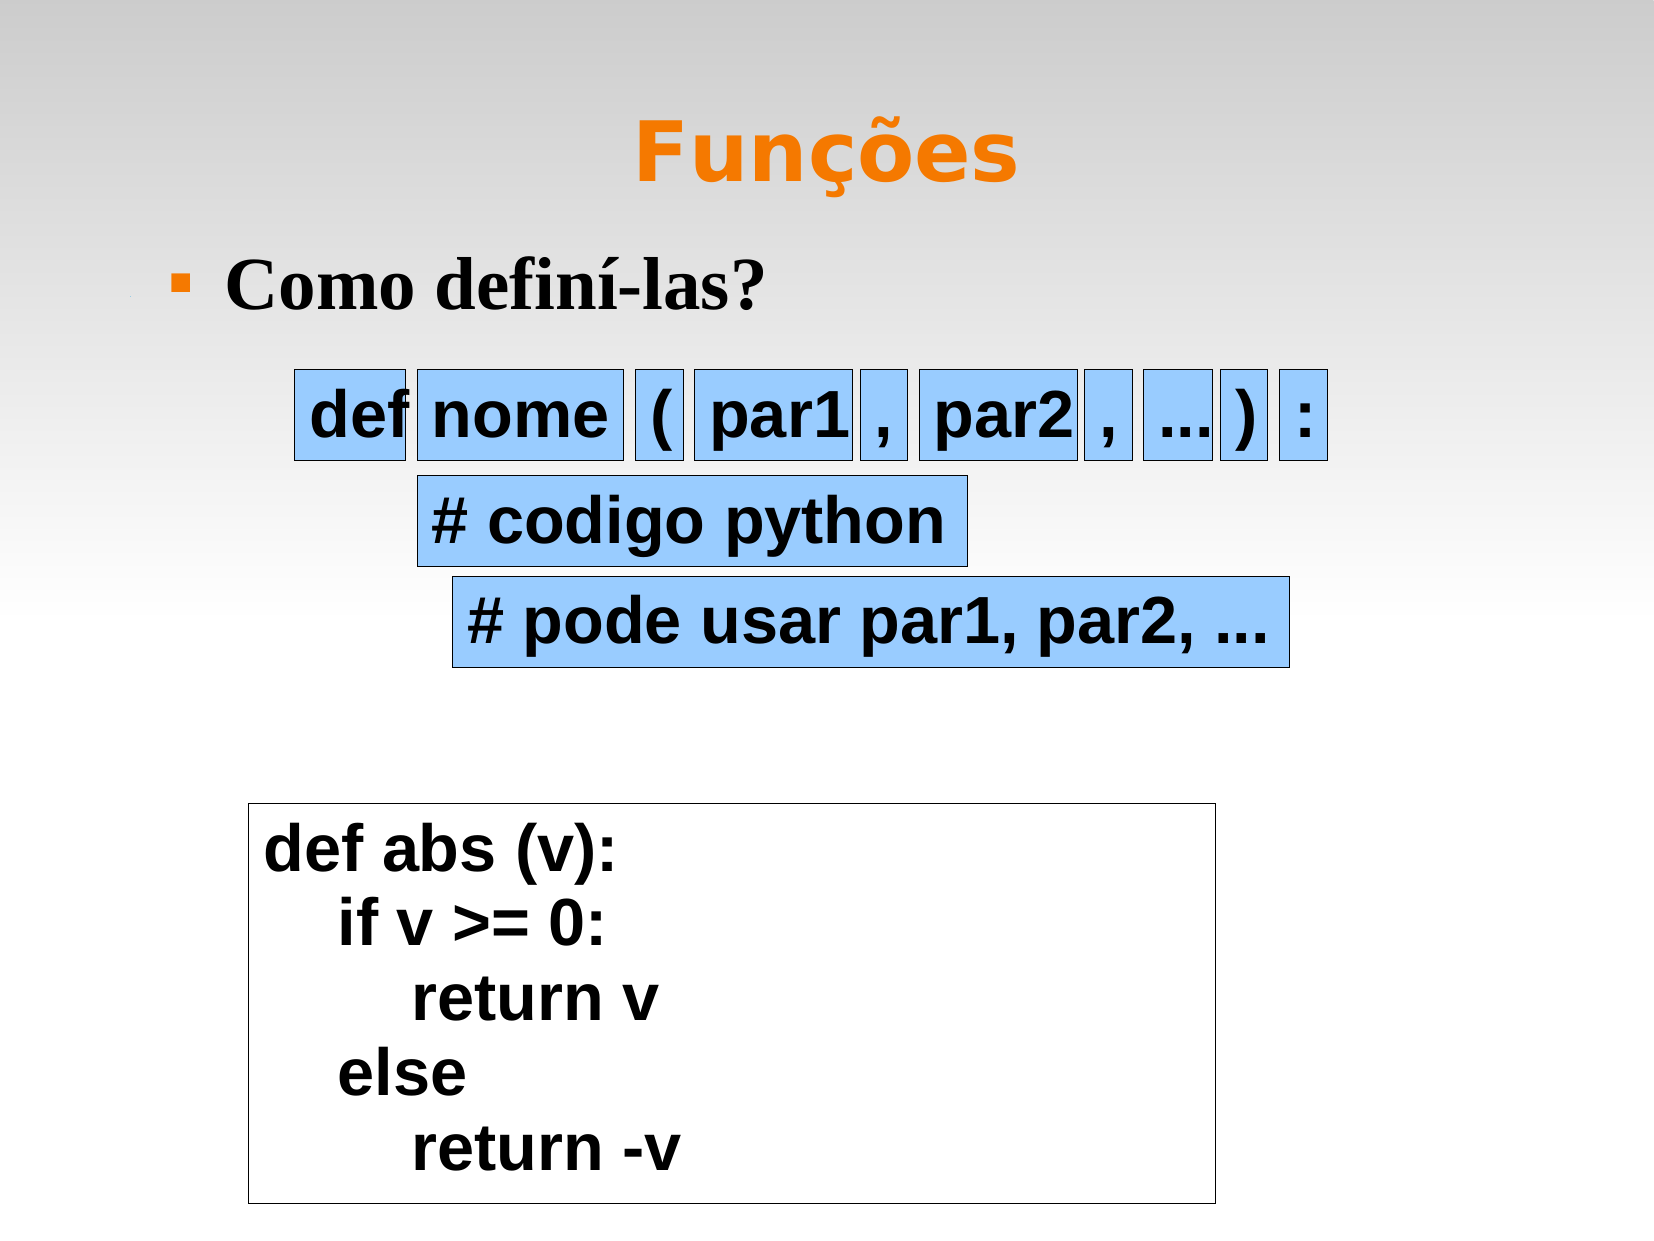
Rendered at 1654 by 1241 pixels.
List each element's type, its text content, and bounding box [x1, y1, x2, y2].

title Funções [82, 49, 1571, 242]
text_box , [860, 369, 908, 461]
text_box ( [635, 369, 684, 461]
text_box # codigo python [417, 475, 968, 567]
text_box nome [417, 369, 624, 461]
text_box par2 [919, 369, 1078, 461]
text_box par1 [694, 369, 853, 461]
text_box ) [1220, 369, 1268, 461]
text_box def abs (v): if v >= 0: return v else return -v [248, 803, 1216, 1204]
text_box def [294, 369, 406, 461]
list Como definí-las? [82, 242, 1571, 1062]
text_box # pode usar par1, par2, ... [452, 576, 1290, 668]
text_box ... [1143, 369, 1213, 461]
text_box , [1084, 369, 1133, 461]
text_box : [1279, 369, 1328, 461]
